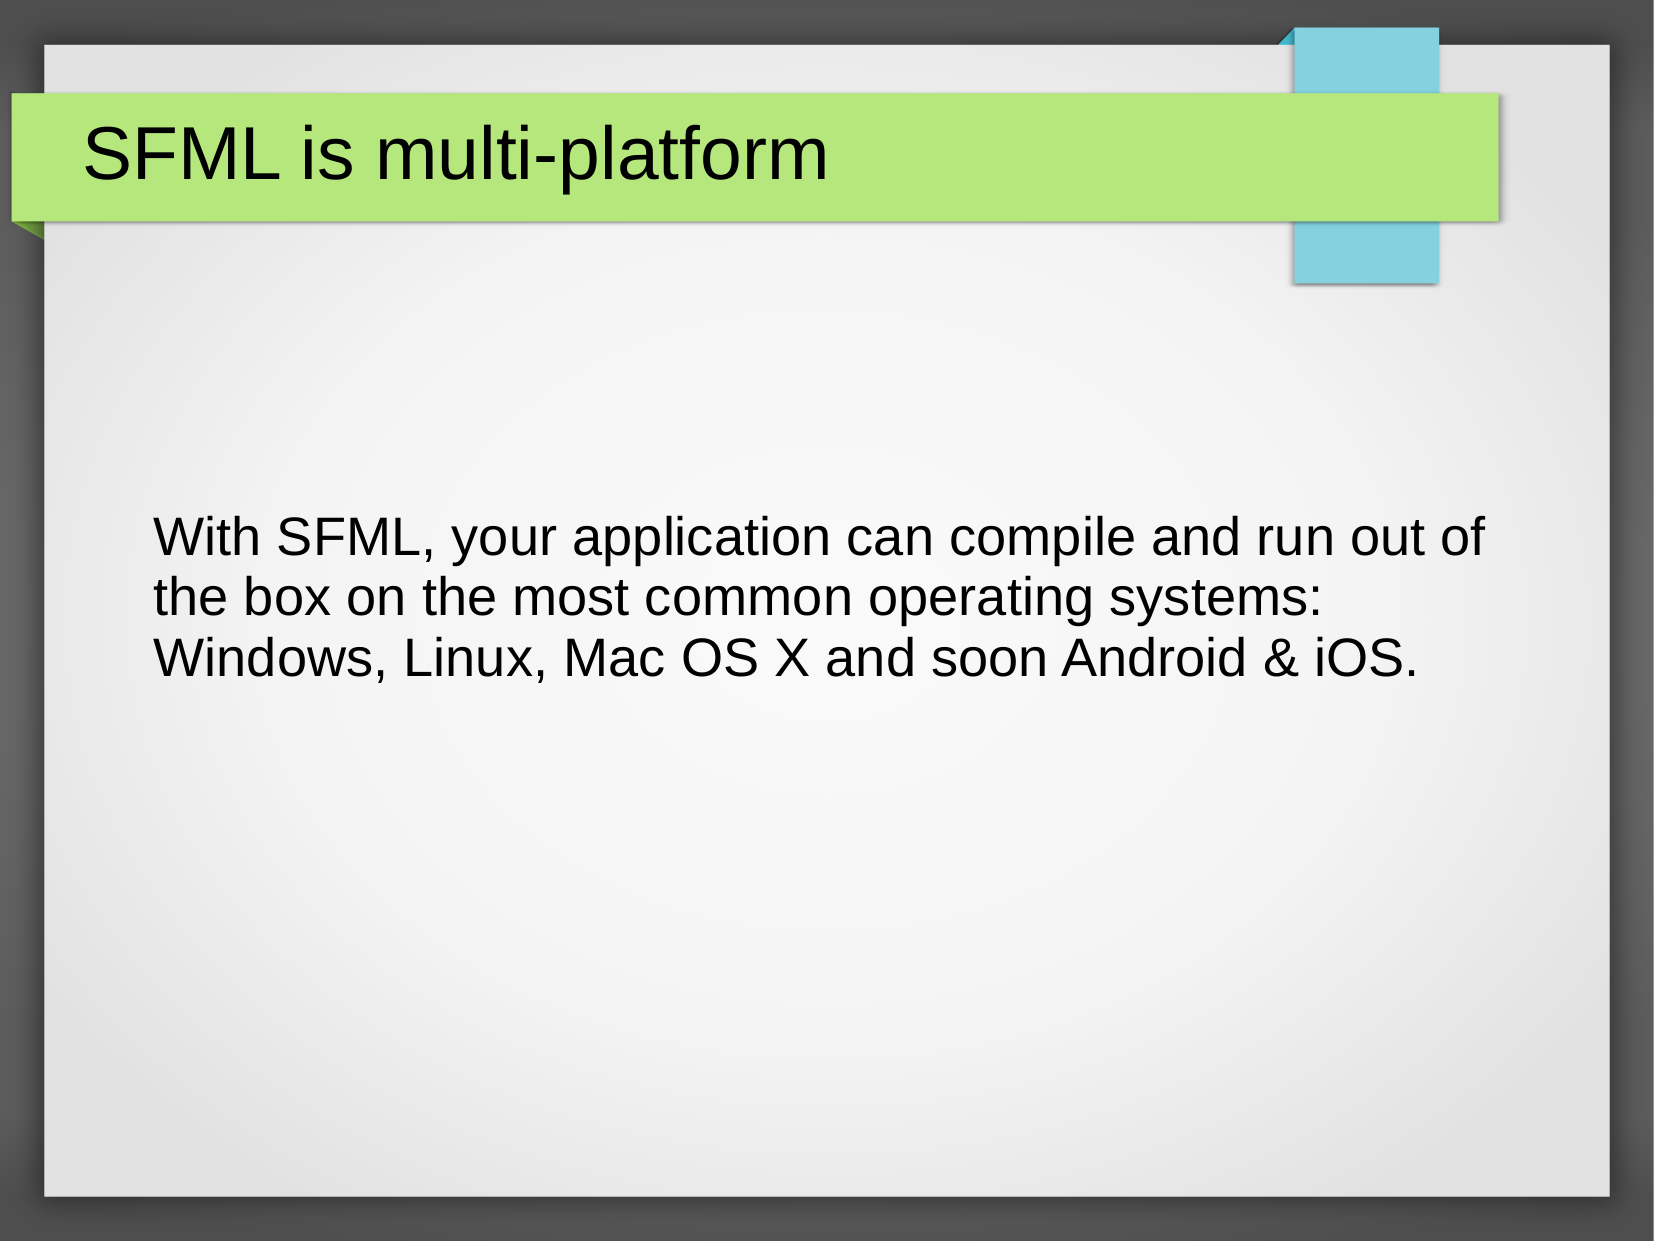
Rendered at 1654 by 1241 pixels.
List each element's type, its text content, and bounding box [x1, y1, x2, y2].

title SFML is multi-platform [82, 94, 1264, 213]
list With SFML, your application can compile and run out of the box on the most common operating systems: Windows, Linux, Mac OS X and soon Android & iOS. [82, 295, 1571, 1015]
picture [0, 0, 1654, 1241]
